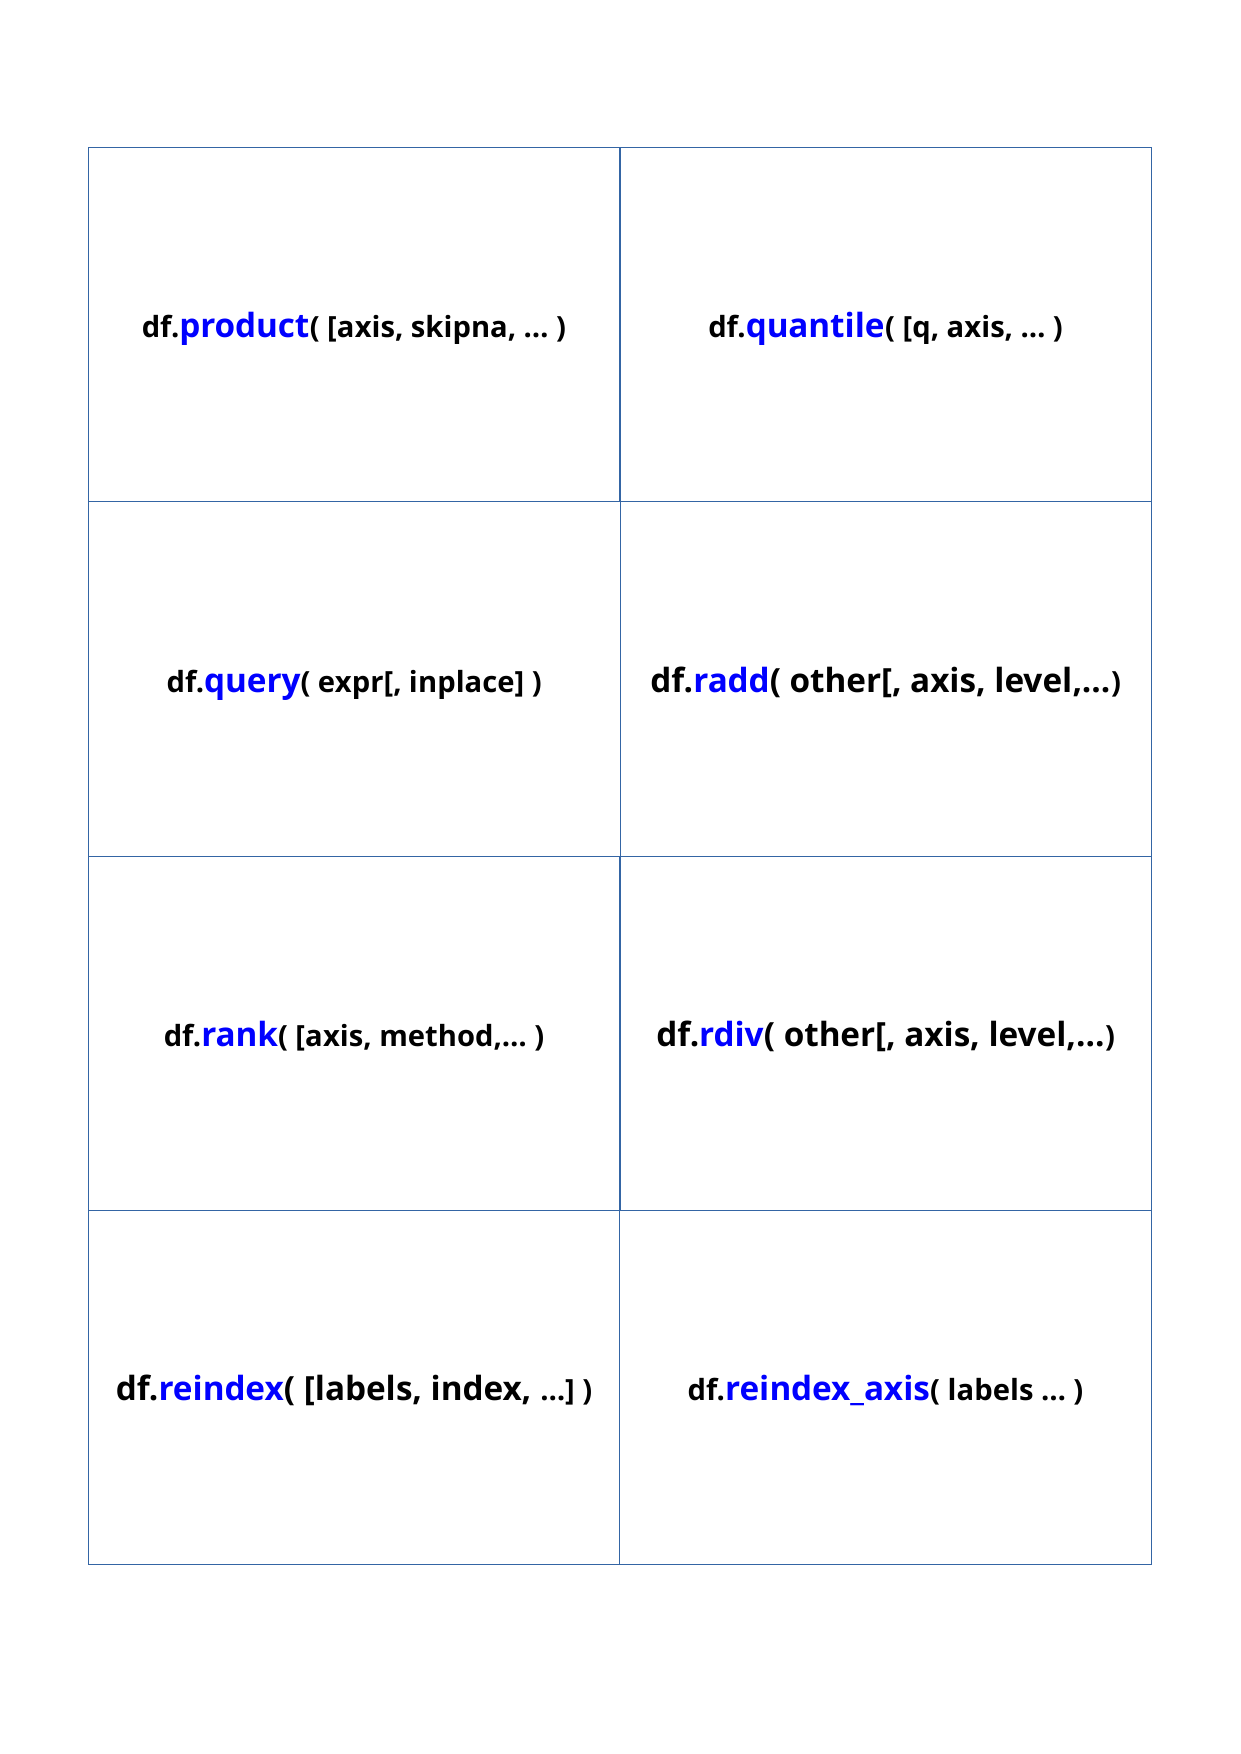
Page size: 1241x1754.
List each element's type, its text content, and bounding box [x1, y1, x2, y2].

text_box df.rdiv( other[, axis, level,…) [620, 856, 1152, 1210]
text_box df.reindex_axis( labels … ) [619, 1210, 1152, 1565]
text_box df.reindex( [labels, index, …] ) [88, 1210, 619, 1565]
text_box df.radd( other[, axis, level,…) [620, 501, 1152, 856]
text_box df.query( expr[, inplace] ) [88, 501, 620, 856]
text_box df.product( [axis, skipna, … ) [88, 147, 620, 501]
text_box df.quantile( [q, axis, … ) [620, 147, 1152, 501]
text_box df.rank( [axis, method,… ) [88, 856, 620, 1210]
